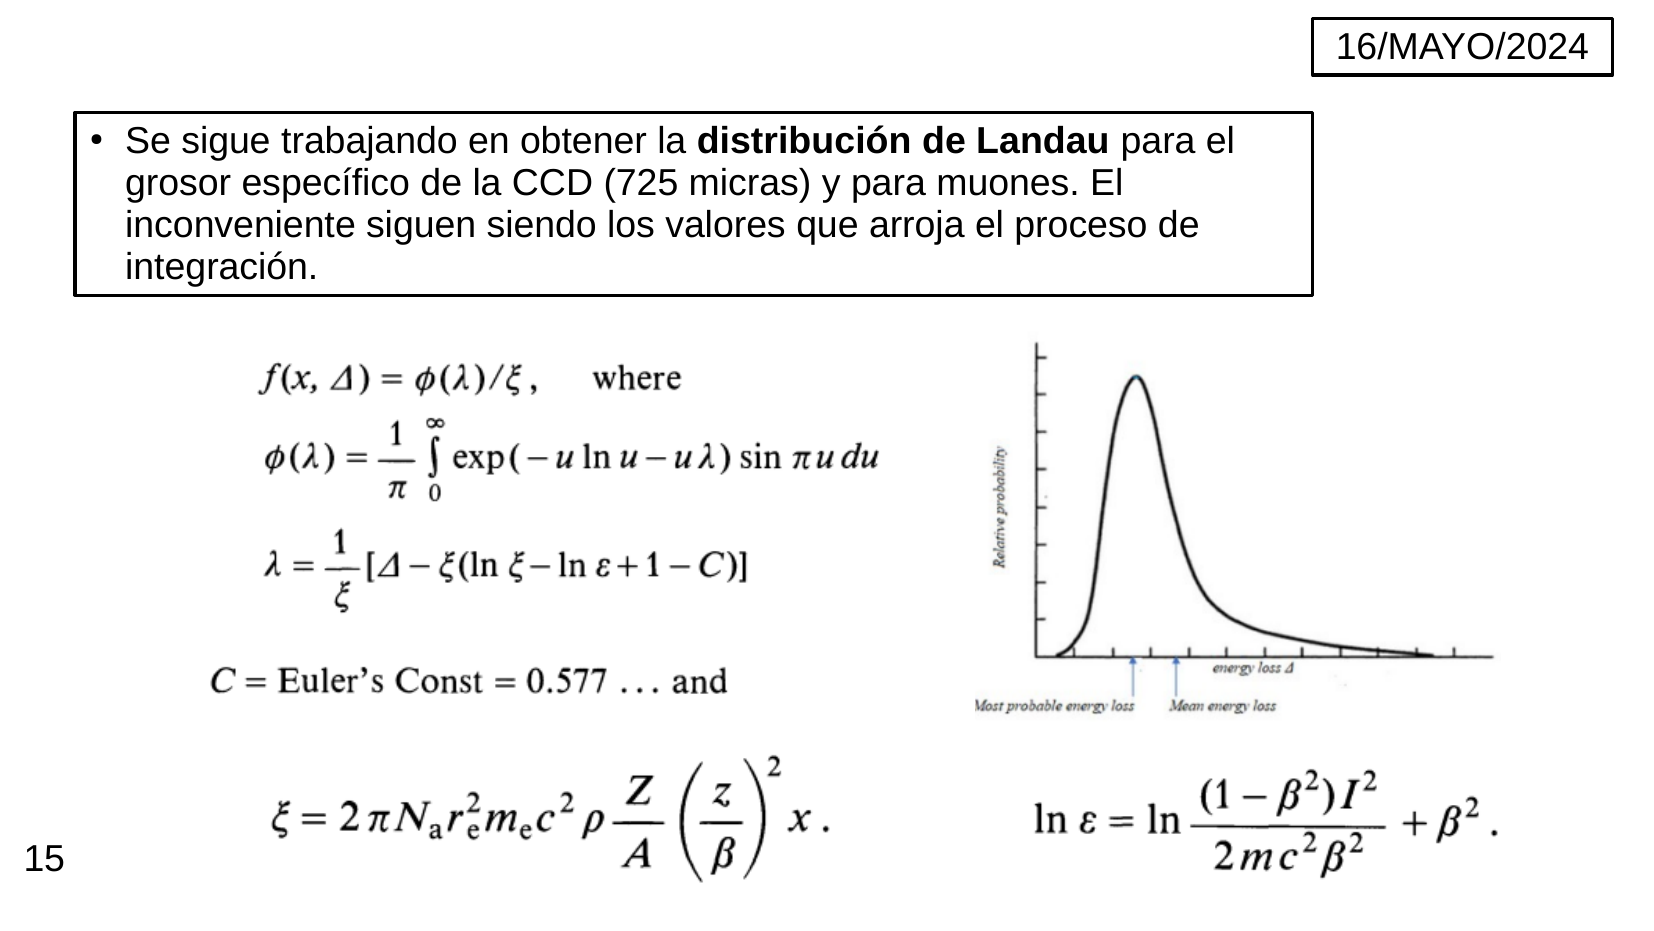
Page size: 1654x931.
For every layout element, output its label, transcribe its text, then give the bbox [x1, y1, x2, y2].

picture [975, 322, 1501, 722]
text_box 16/MAYO/2024 [1312, 18, 1613, 76]
picture [181, 337, 901, 730]
text_box Se sigue trabajando en obtener la distribución de Landau para el grosor específico de la CCD (725 micras) y para muones. El inconveniente siguen siendo los valores que arroja el proceso de integración. [75, 112, 1313, 296]
picture [262, 746, 836, 901]
picture [1015, 749, 1507, 900]
text_box <number> [8, 829, 262, 901]
